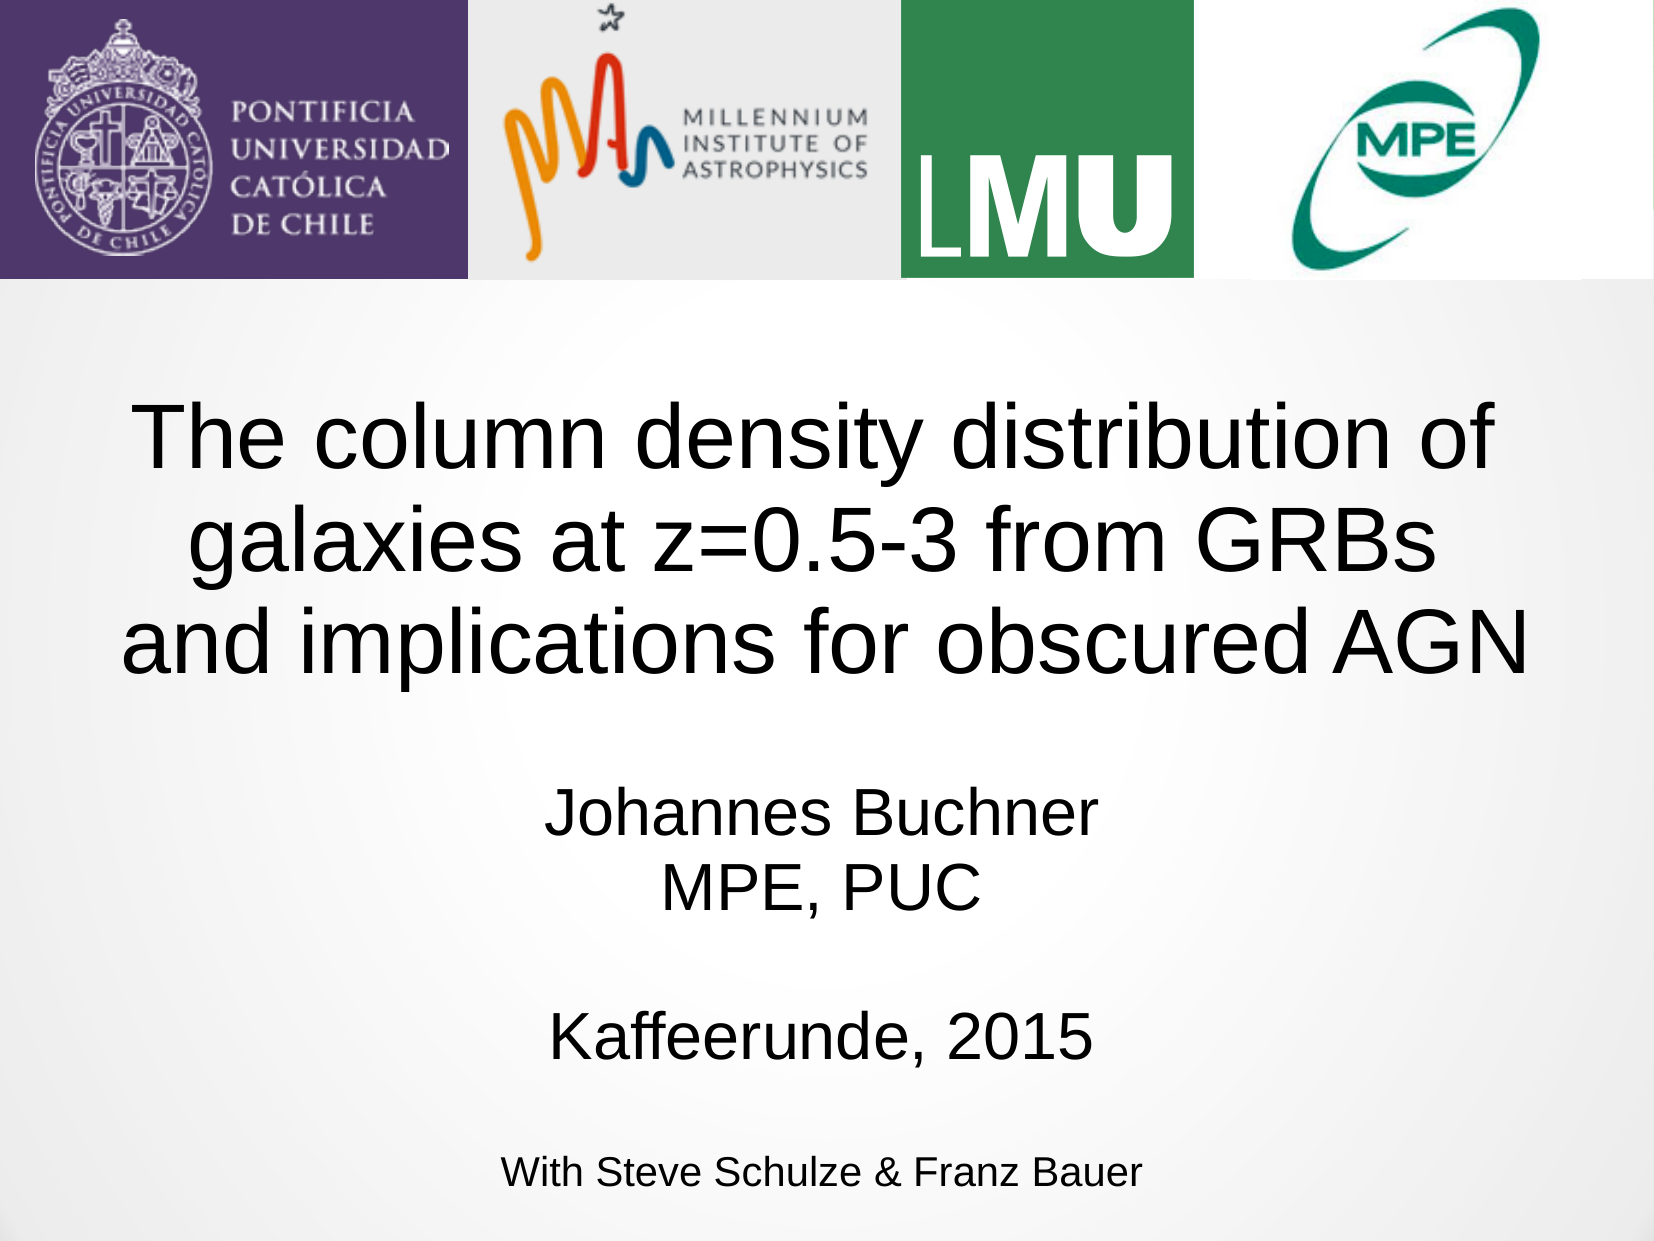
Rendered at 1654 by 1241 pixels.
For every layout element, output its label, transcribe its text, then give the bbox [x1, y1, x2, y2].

picture [0, 0, 1654, 280]
title The column density distribution of galaxies at z=0.5-3 from GRBs and implications for obscured AGN [82, 285, 1571, 795]
subtitle Johannes Buchner MPE, PUC Kaffeerunde, 2015 With Steve Schulze & Franz Bauer [77, 752, 1567, 1218]
